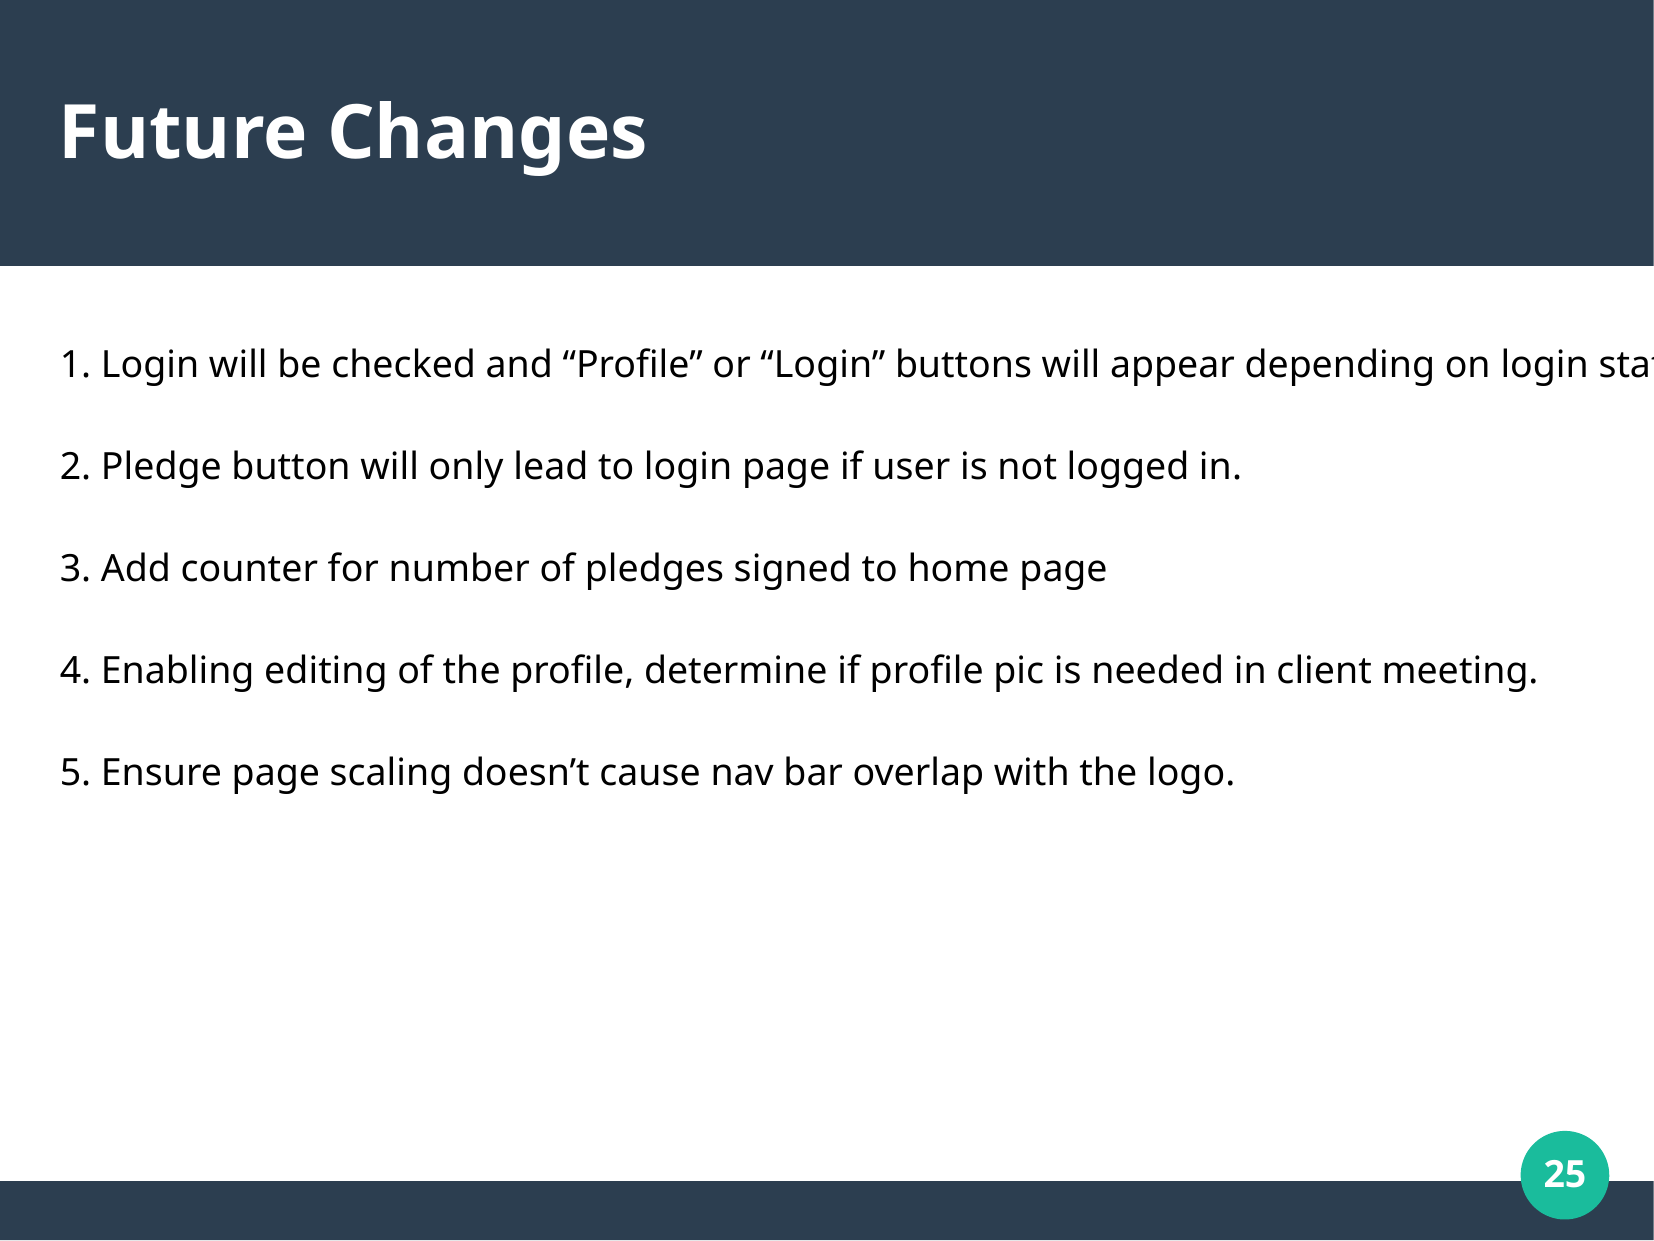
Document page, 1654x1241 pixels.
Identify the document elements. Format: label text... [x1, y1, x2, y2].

title Future Changes [59, 49, 1595, 207]
text_box 1. Login will be checked and “Profile” or “Login” buttons will appear depending on login status. 2. Pledge button will only lead to login page if user is not logged in. 3. Add counter for number of pledges signed to home page 4. Enabling editing of the profile, determine if profile pic is needed in client meeting. 5. Ensure page scaling doesn’t cause nav bar overlap with the logo. [45, 330, 1606, 771]
text_box [1505, 1116, 1625, 1235]
